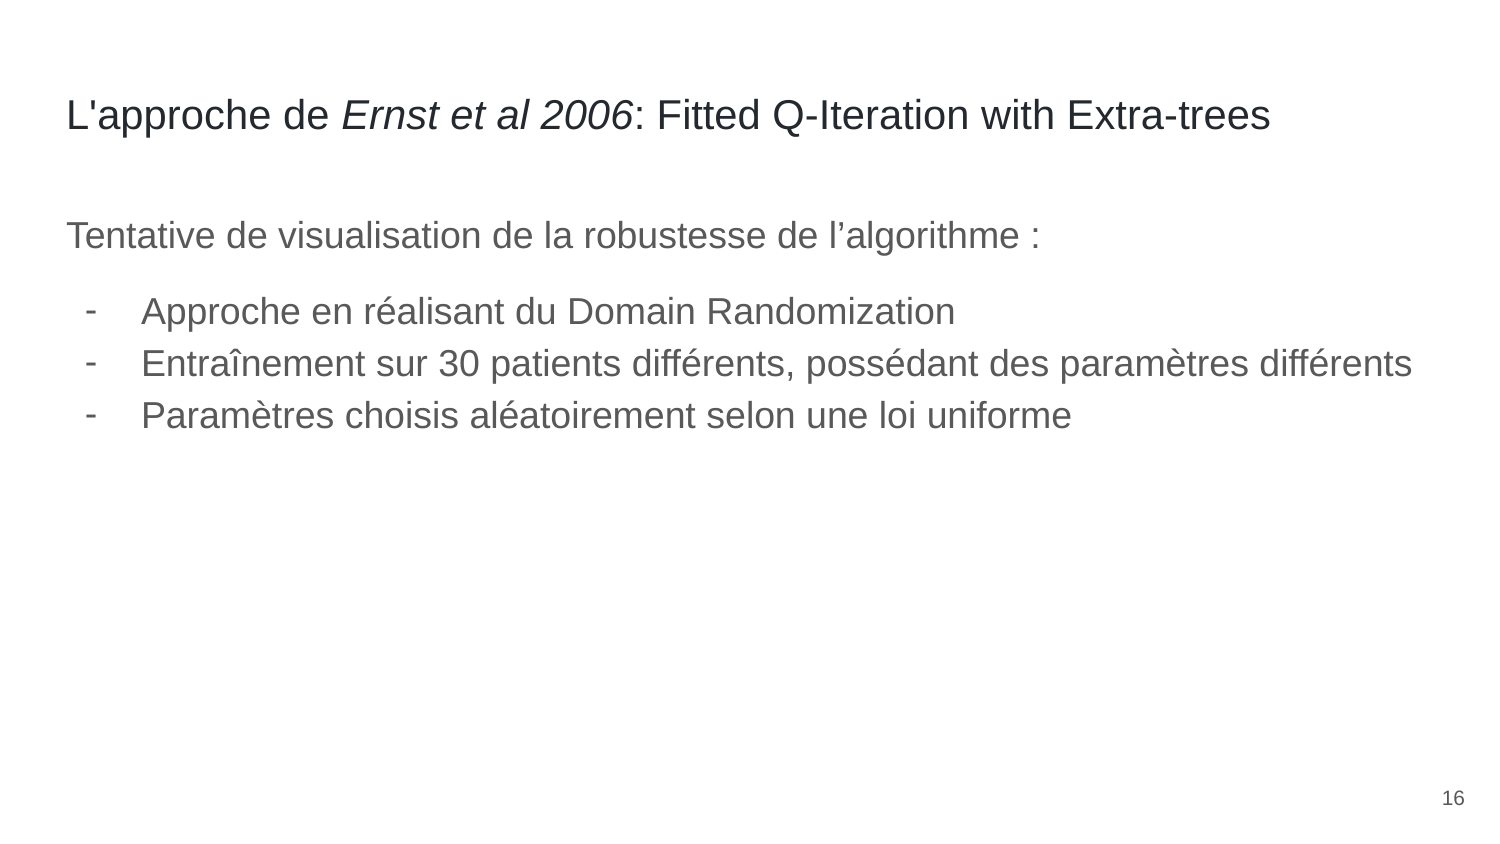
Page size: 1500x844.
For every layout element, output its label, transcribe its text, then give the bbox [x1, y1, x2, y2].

list Tentative de visualisation de la robustesse de l’algorithme : Approche en réalisant du Domain Randomization Entraînement sur 30 patients différents, possédant des paramètres différents Paramètres choisis aléatoirement selon une loi uniforme [51, 189, 1449, 750]
slide_number <number> [1389, 764, 1480, 830]
title L'approche de Ernst et al 2006: Fitted Q-Iteration with Extra-trees [51, 72, 1449, 167]
